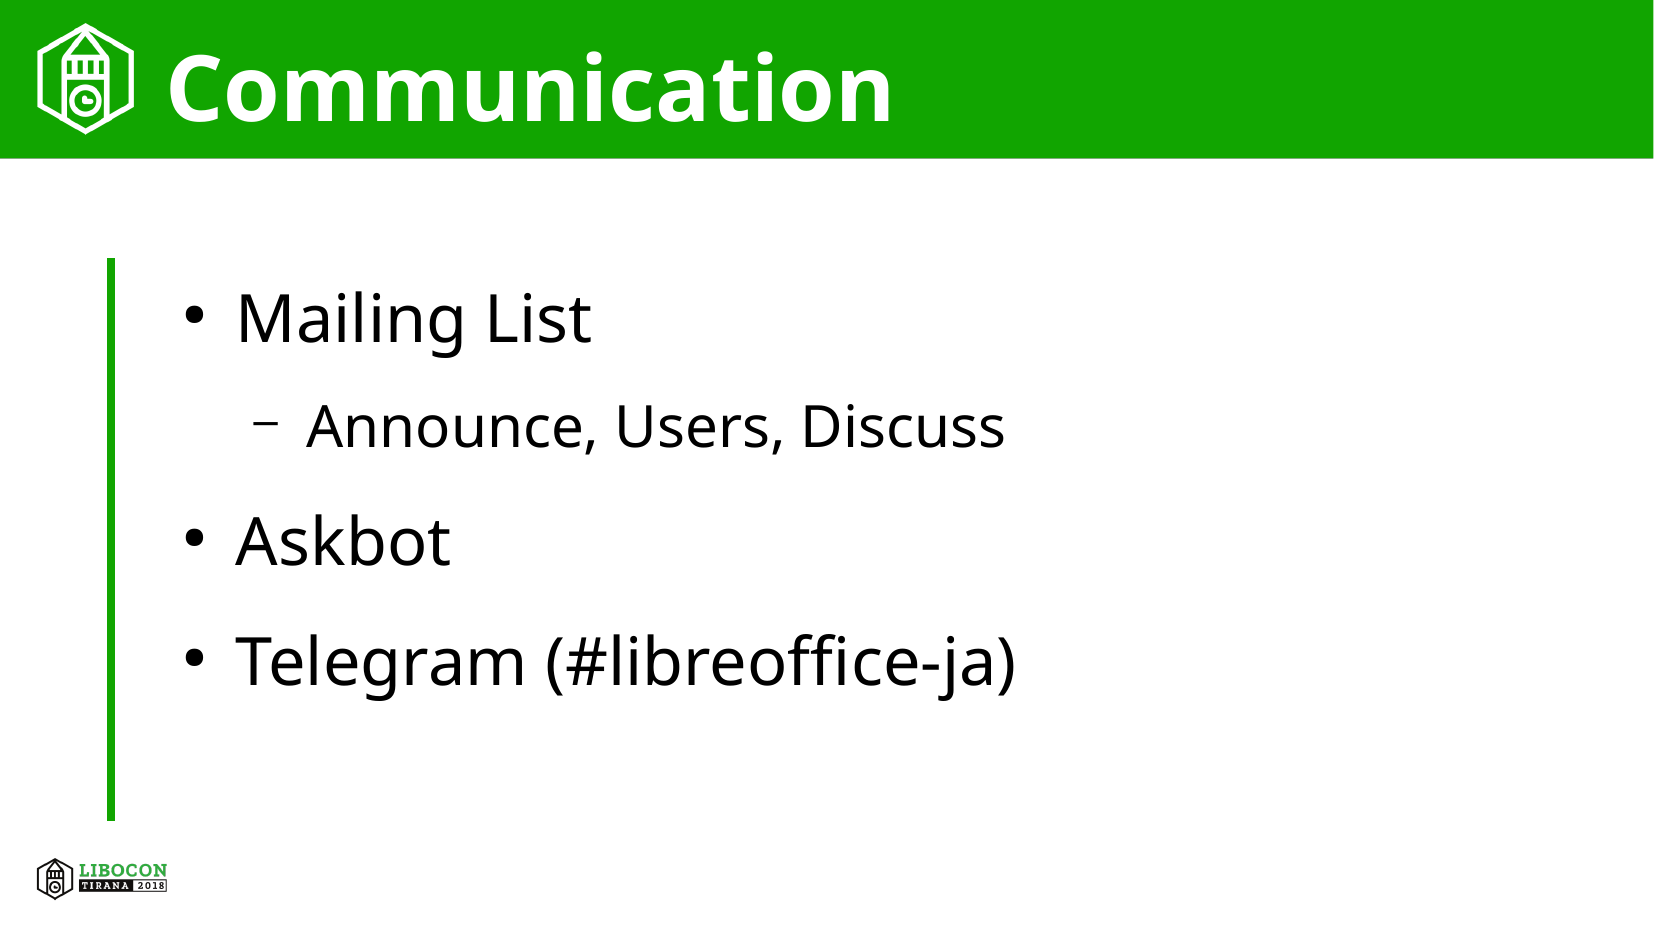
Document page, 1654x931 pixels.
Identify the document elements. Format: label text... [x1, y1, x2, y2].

title Communication [165, 31, 1571, 142]
picture [0, 0, 1654, 930]
list Mailing List Announce, Users, Discuss Askbot Telegram (#libreoffice-ja) [165, 270, 1571, 811]
